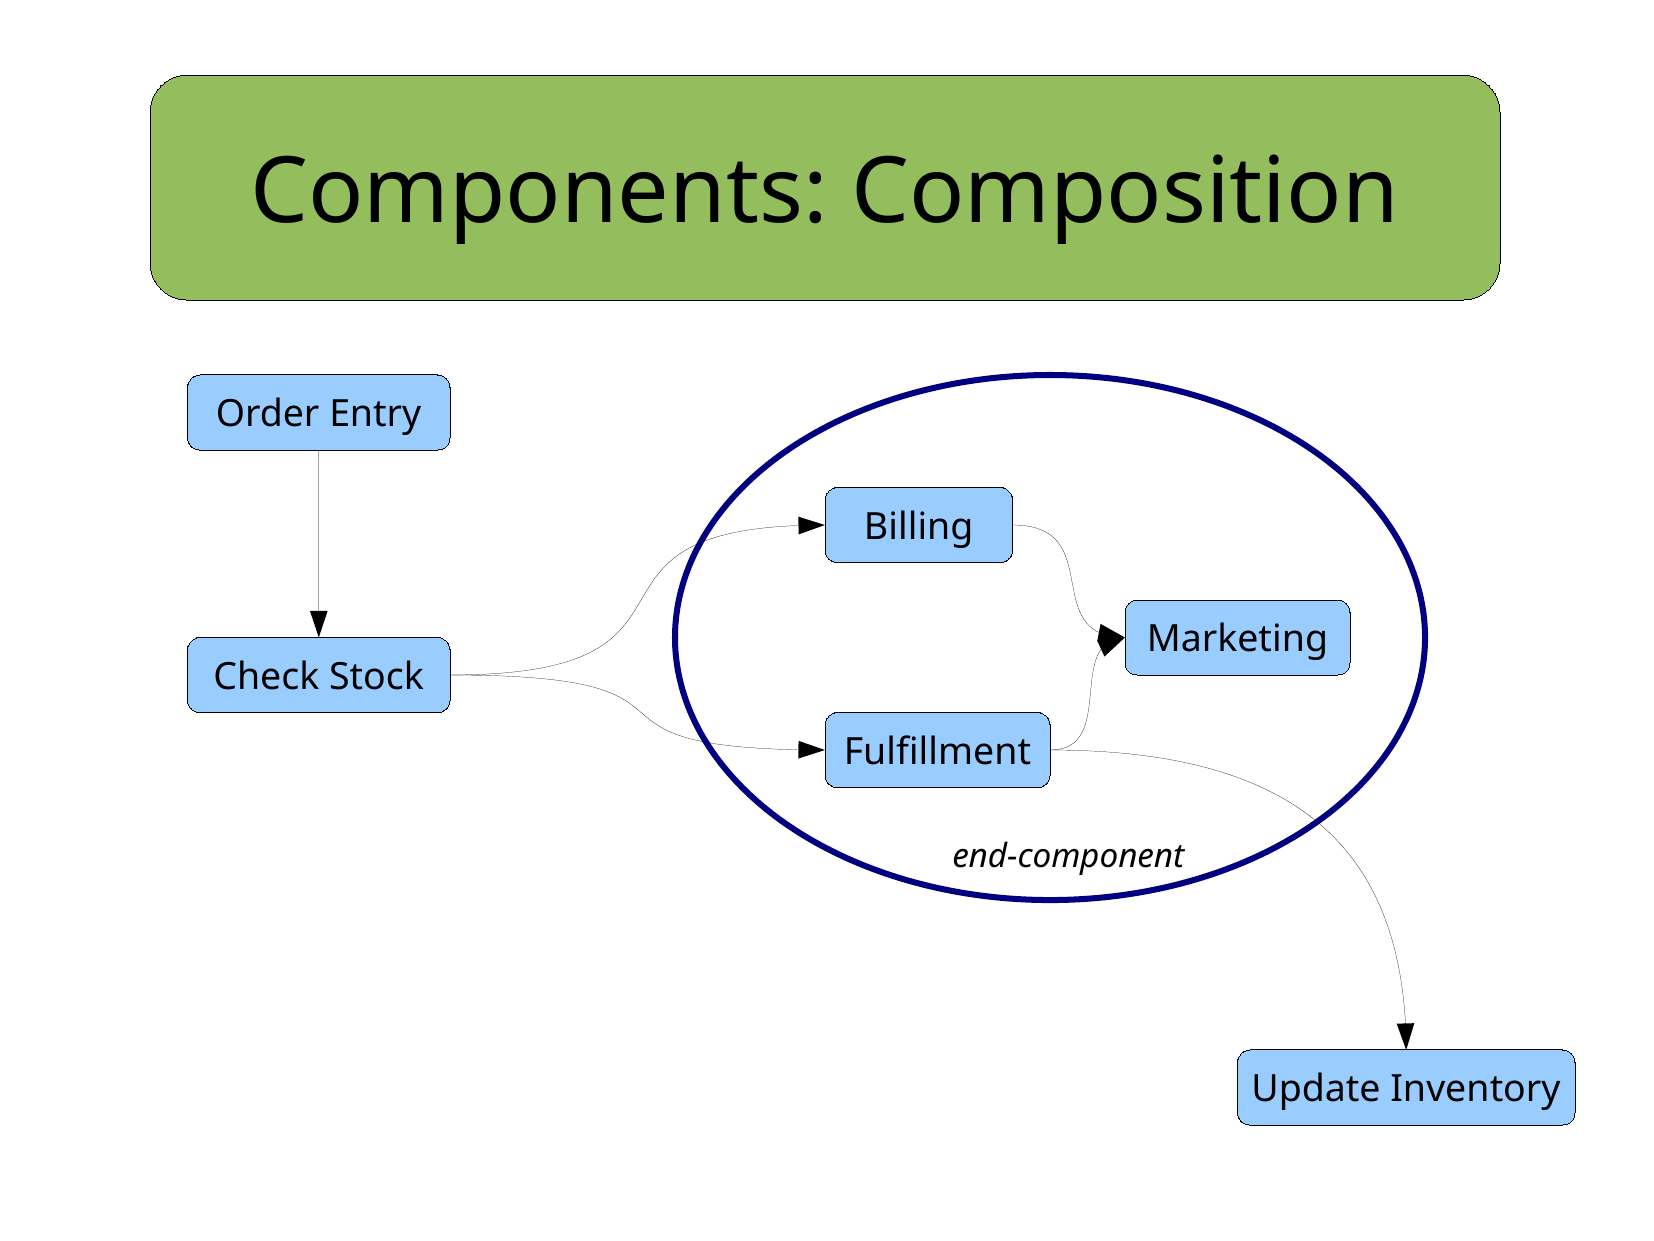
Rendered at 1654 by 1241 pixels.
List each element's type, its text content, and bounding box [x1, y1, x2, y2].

text_box Update Inventory [1237, 1049, 1576, 1126]
text_box end-component [937, 825, 1201, 884]
text_box Order Entry [187, 374, 451, 451]
text_box Marketing [1125, 600, 1351, 676]
text_box Check Stock [187, 637, 451, 713]
text_box [675, 526, 1317, 901]
text_box Fulfillment [825, 712, 1051, 788]
text_box [700, 375, 1426, 822]
text_box Billing [825, 487, 1013, 563]
text_box Components: Composition [150, 75, 1501, 301]
